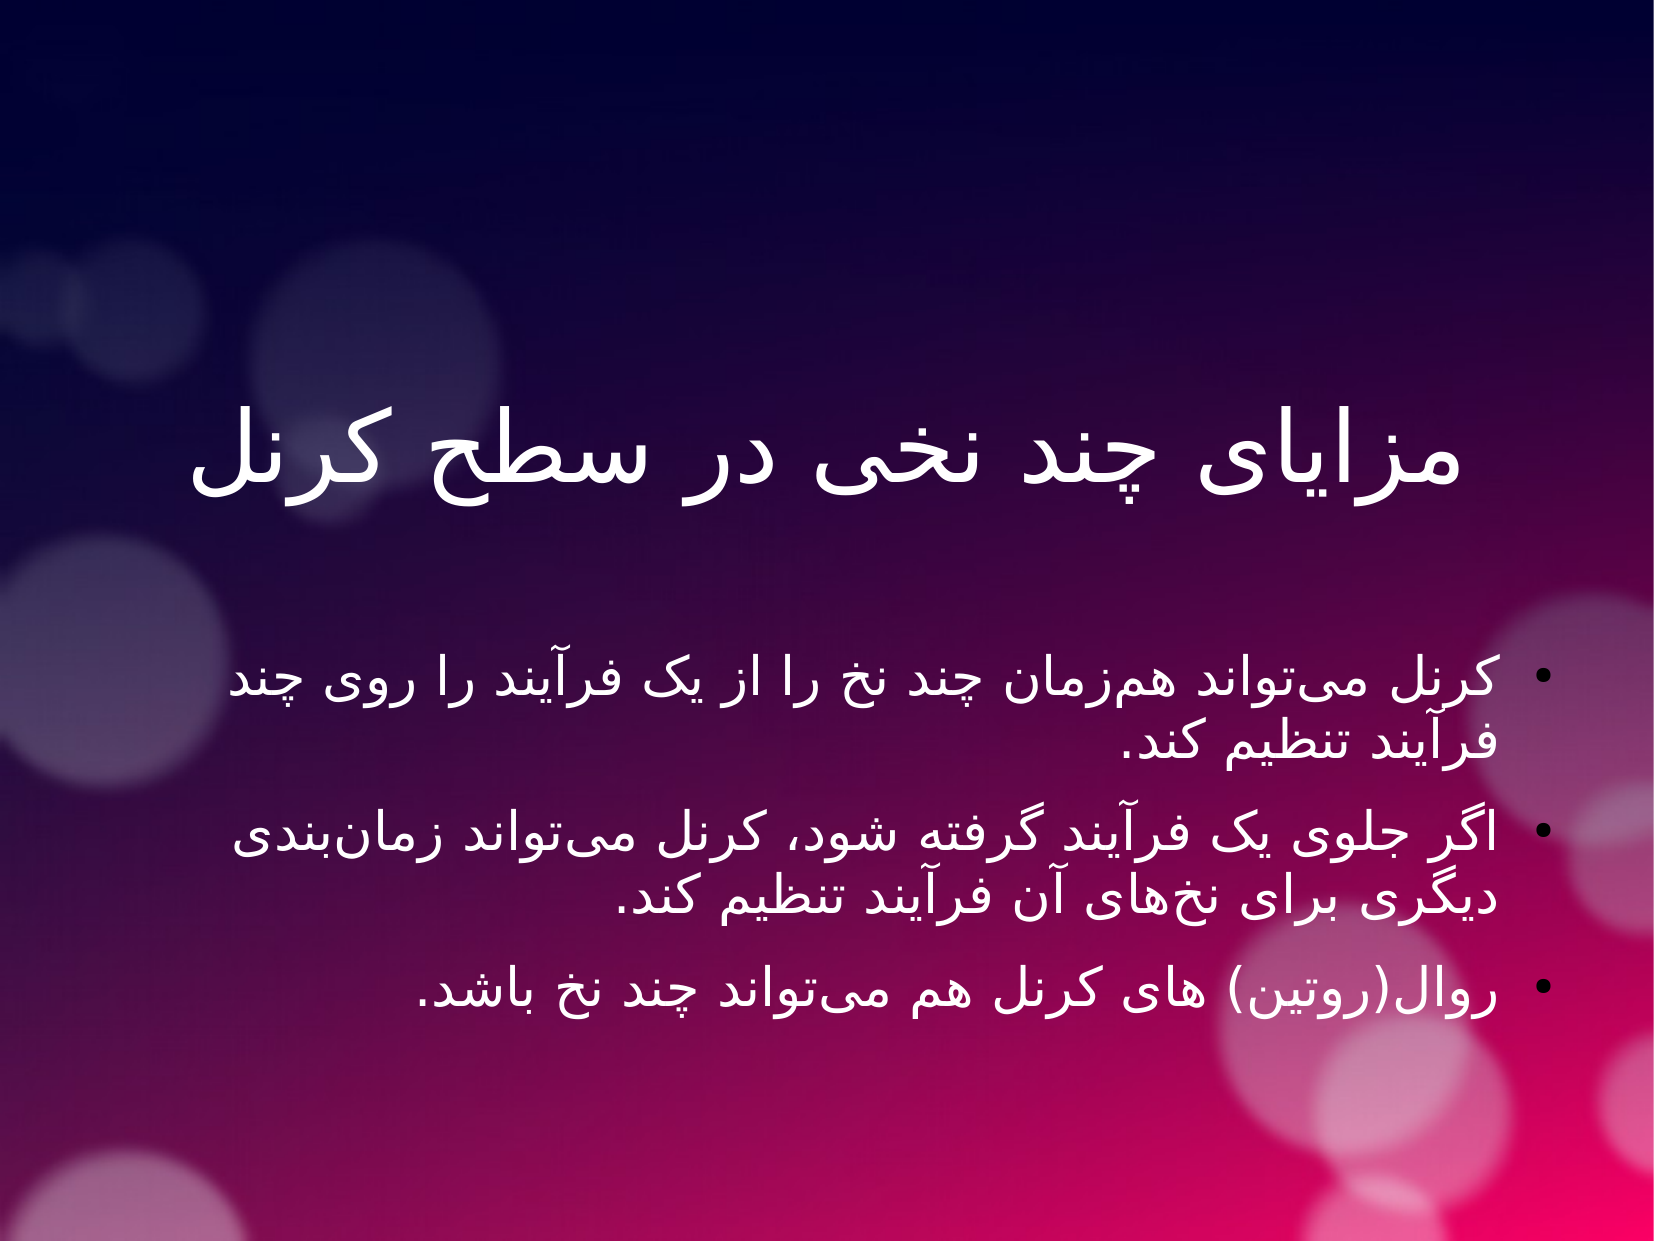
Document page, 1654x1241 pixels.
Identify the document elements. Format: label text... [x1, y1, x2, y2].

list کرنل می‌تواند هم‌زمان چند نخ را از یک فرآیند را روی چند فرآیند تنظیم کند. اگر جلوی یک فرآیند گرفته شود، کرنل می‌تواند زمان‌بندی دیگری برای نخ‌های آن فرآیند تنظیم کند. روال‌(روتین) های کرنل هم می‌تواند چند نخ باشد. [82, 645, 1571, 1099]
title مزایای چند نخی در سطح کرنل [82, 344, 1571, 552]
picture [0, 0, 1654, 1241]
